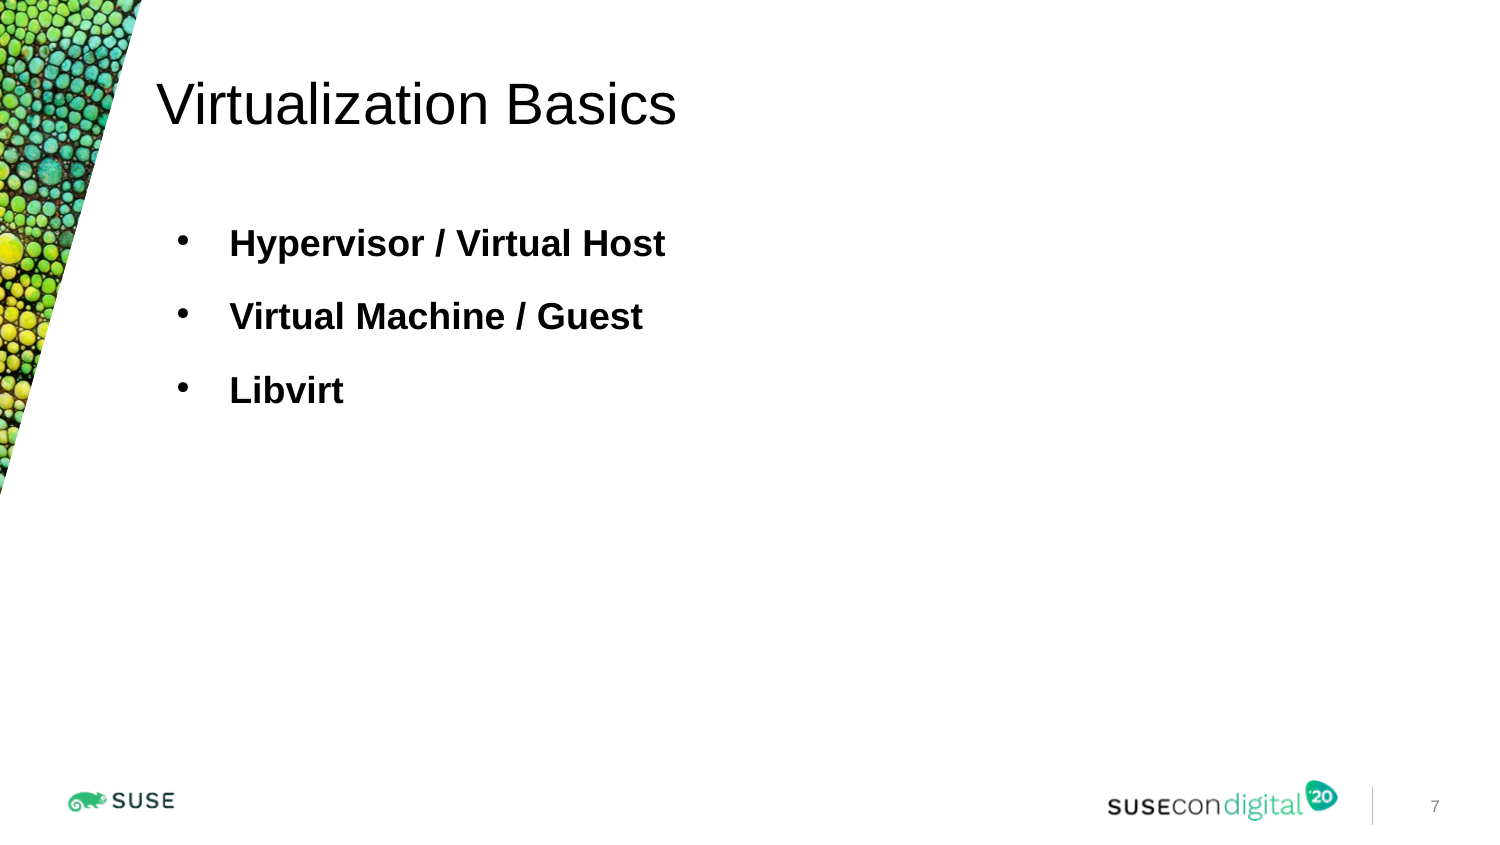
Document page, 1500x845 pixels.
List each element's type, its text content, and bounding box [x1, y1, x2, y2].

picture [0, 0, 141, 492]
picture [1108, 780, 1338, 821]
picture [53, 777, 189, 824]
list Hypervisor / Virtual Host Virtual Machine / Guest Libvirt [143, 188, 1453, 756]
title Virtualization Basics [141, 66, 1453, 151]
